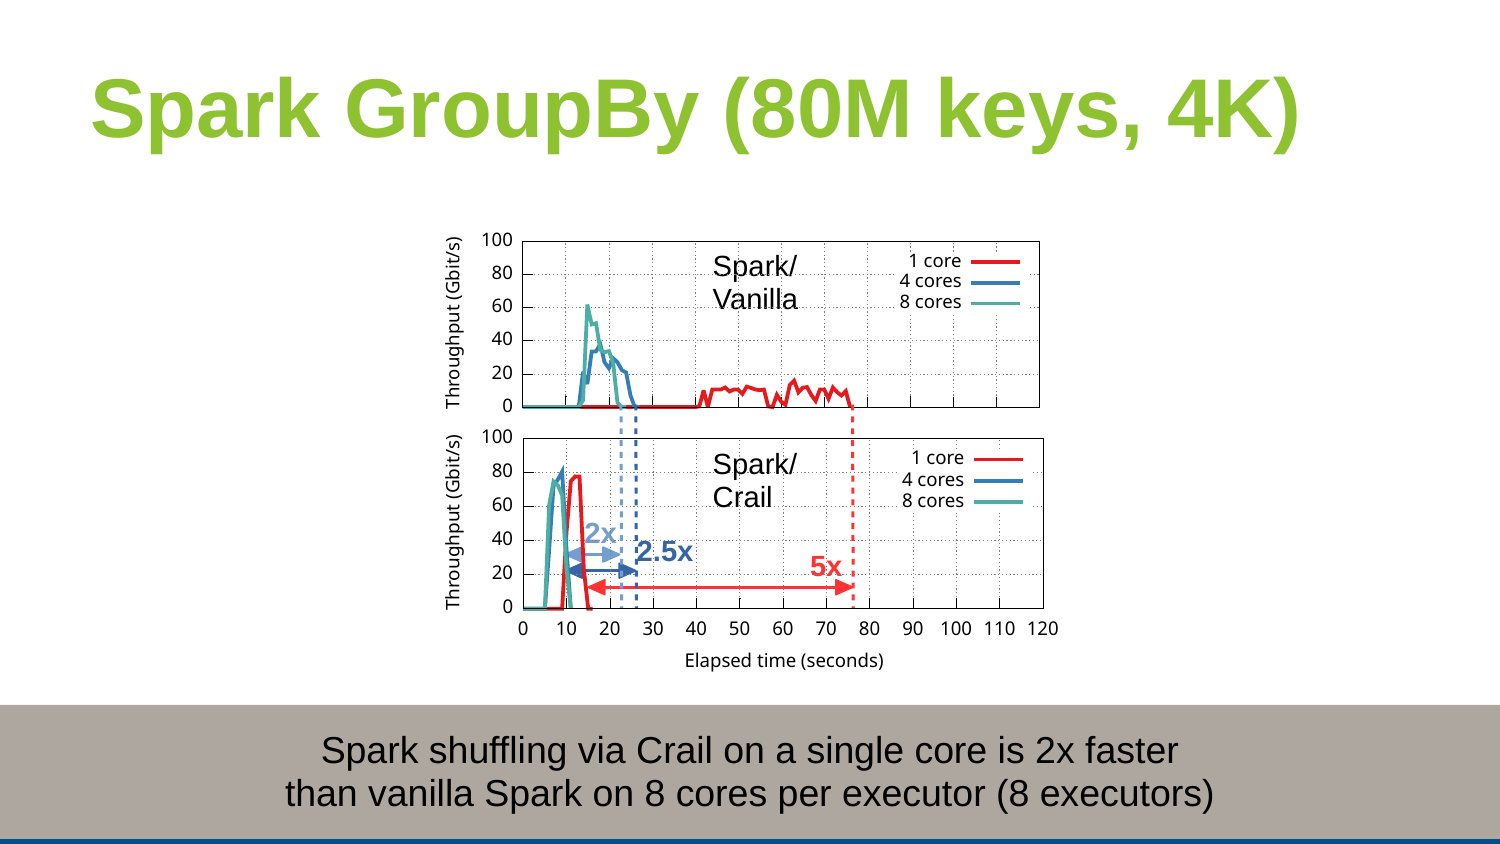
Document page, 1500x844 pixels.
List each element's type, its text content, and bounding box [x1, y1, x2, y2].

text_box Spark/ Crail [697, 440, 848, 521]
title Spark GroupBy (80M keys, 4K) [75, 29, 1456, 179]
picture [438, 221, 1073, 678]
text_box Spark shuffling via Crail on a single core is 2x faster than vanilla Spark on 8 cores per executor (8 executors) [0, 704, 1500, 839]
